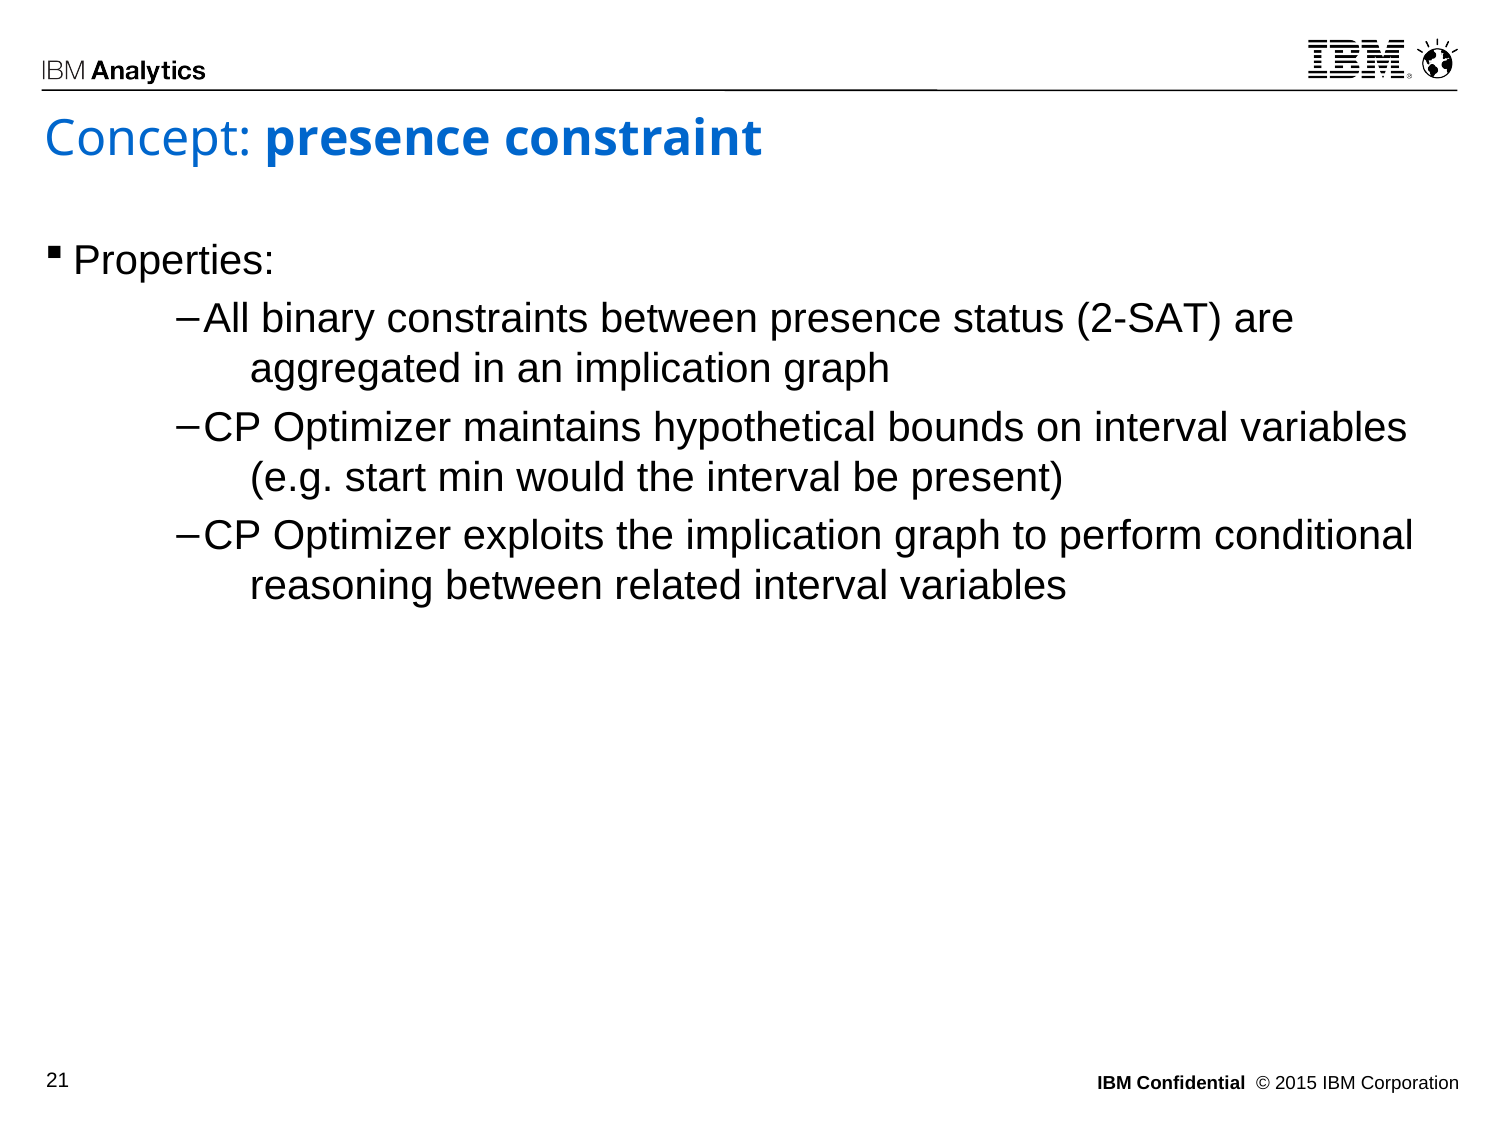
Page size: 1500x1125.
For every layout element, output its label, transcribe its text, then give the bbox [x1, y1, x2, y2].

list Properties: All binary constraints between presence status (2-SAT) are aggregated in an implication graph CP Optimizer maintains hypothetical bounds on interval variables (e.g. start min would the interval be present) CP Optimizer exploits the implication graph to perform conditional reasoning between related interval variables [29, 224, 1456, 1066]
title Concept: presence constraint [29, 97, 1500, 203]
picture [24, 42, 224, 99]
picture [1294, 24, 1469, 91]
